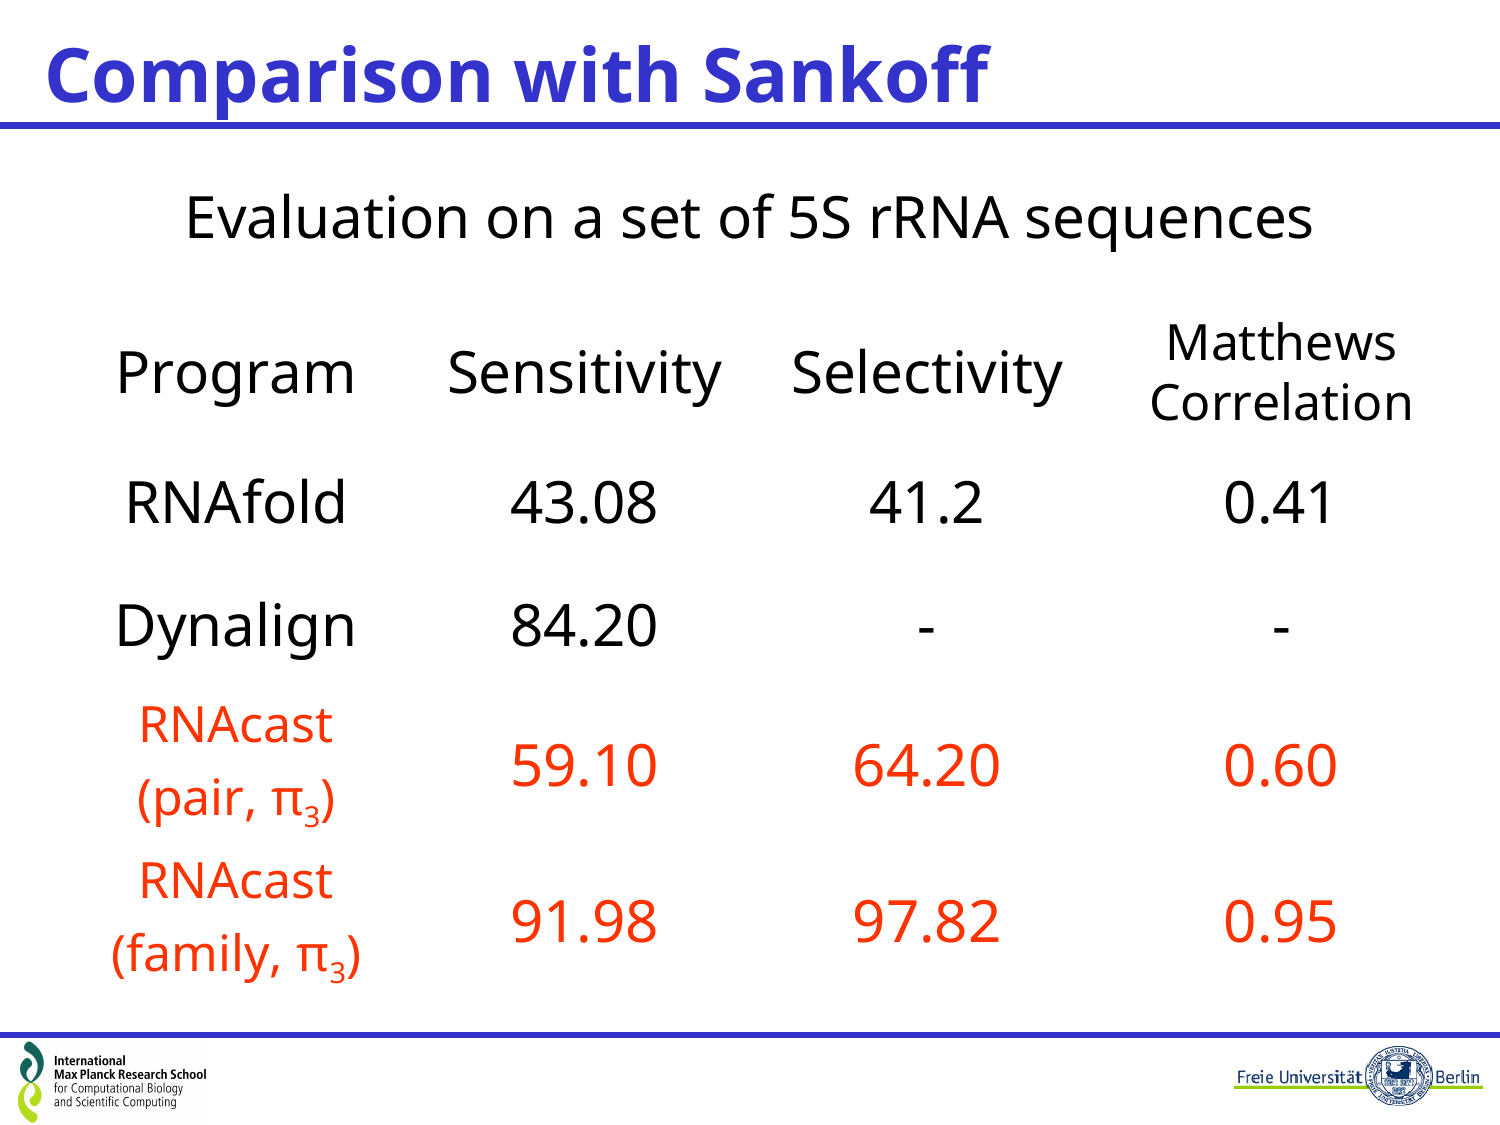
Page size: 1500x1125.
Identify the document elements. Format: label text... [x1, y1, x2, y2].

table_cell 0.41 [1104, 438, 1459, 561]
table_header Sensitivity [419, 303, 750, 438]
picture [1234, 1046, 1483, 1106]
table_cell - [750, 561, 1104, 685]
text_box Evaluation on a set of 5S rRNA sequences [0, 172, 1500, 259]
title Comparison with Sankoff [29, 3, 1164, 142]
table_cell 43.08 [419, 438, 750, 561]
table_cell RNAcast (pair, π3) [53, 685, 419, 841]
table_cell 59.10 [419, 685, 750, 841]
table_header Matthews Correlation [1104, 303, 1459, 438]
table_cell 0.95 [1104, 841, 1459, 997]
table_cell 84.20 [419, 561, 750, 685]
table_cell 41.2 [750, 438, 1104, 561]
table_header Selectivity [750, 303, 1104, 438]
table_cell 91.98 [419, 841, 750, 997]
table_cell 64.20 [750, 685, 1104, 841]
table_cell 0.60 [1104, 685, 1459, 841]
table_cell 97.82 [750, 841, 1104, 997]
table_cell RNAcast (family, π3) [53, 841, 419, 997]
table_header Program [53, 303, 419, 438]
table_cell Dynalign [53, 561, 419, 685]
table_cell - [1104, 561, 1459, 685]
table_cell RNAfold [53, 438, 419, 561]
picture [17, 1039, 207, 1125]
